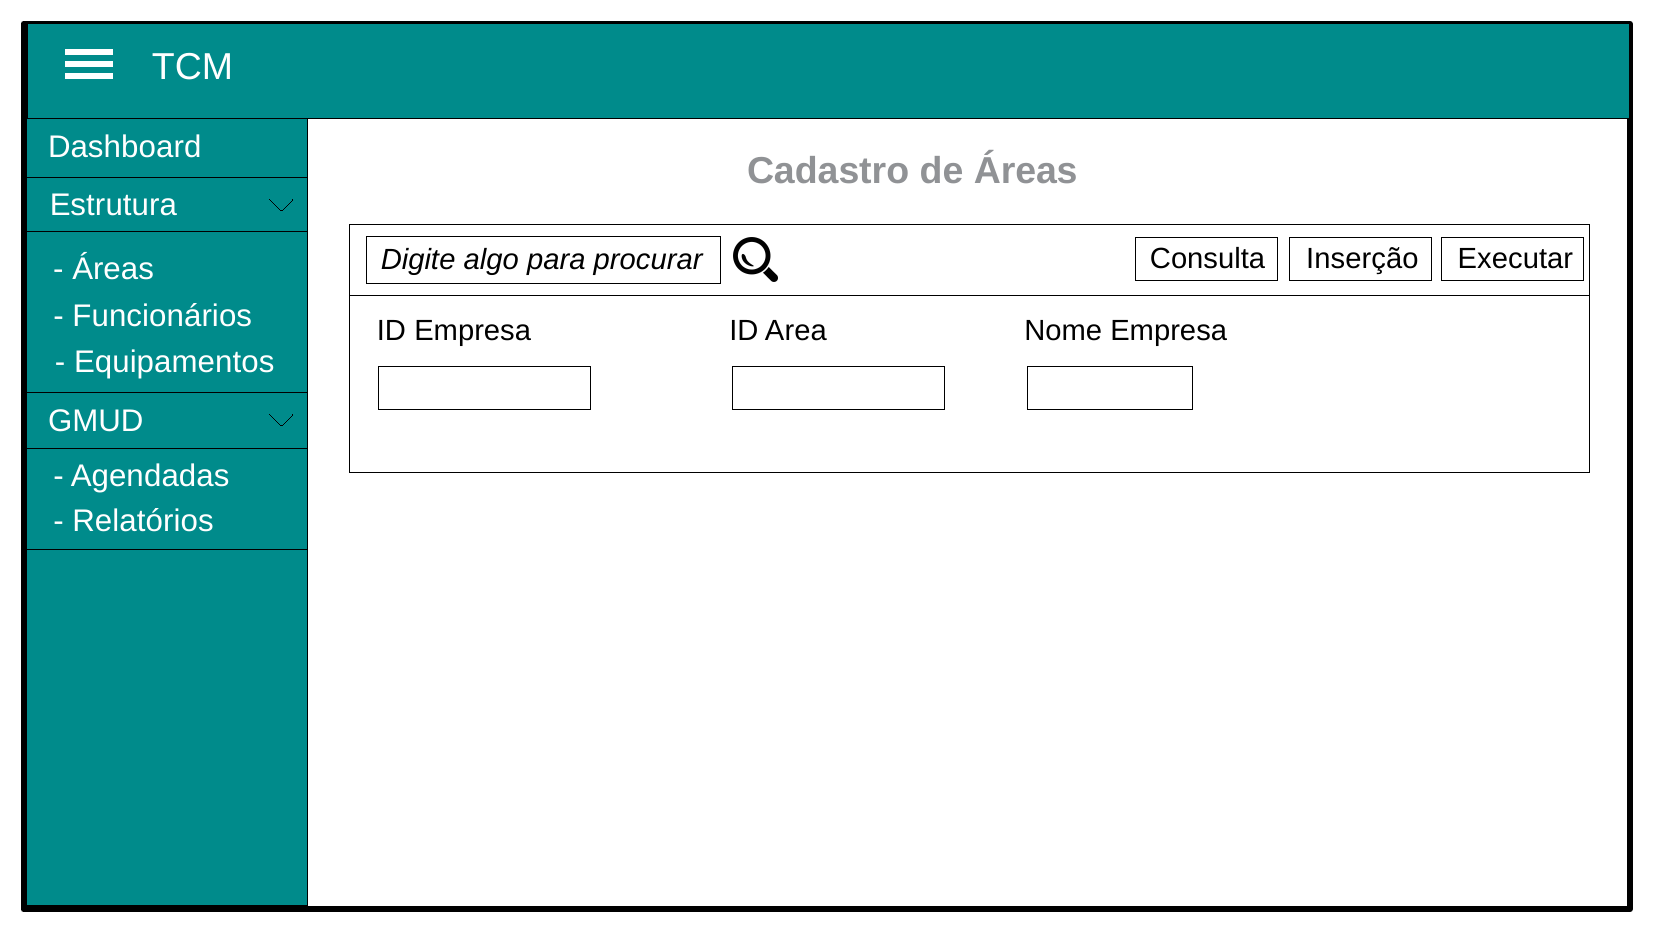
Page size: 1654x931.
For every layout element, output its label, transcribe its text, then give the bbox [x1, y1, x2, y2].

text_box ID Empresa [362, 307, 601, 355]
text_box Inserção [1291, 234, 1434, 283]
text_box Cadastro de Áreas [732, 141, 1545, 241]
text_box - Funcionários [38, 290, 268, 341]
text_box [26, 232, 308, 392]
text_box Executar [1443, 234, 1589, 283]
text_box [26, 393, 308, 448]
text_box [26, 178, 308, 231]
text_box [26, 23, 1630, 177]
text_box - Relatórios [38, 495, 237, 580]
text_box ID Area [714, 307, 874, 355]
text_box - Áreas [38, 243, 170, 290]
text_box [26, 550, 308, 906]
text_box Digite algo para procurar [366, 235, 719, 284]
text_box Dashboard [33, 121, 217, 171]
text_box - Agendadas [38, 450, 245, 501]
text_box - Equipamentos [40, 336, 290, 387]
text_box Consulta [1135, 234, 1281, 283]
picture [733, 237, 778, 283]
text_box [26, 449, 308, 549]
text_box GMUD [33, 395, 159, 446]
text_box Estrutura [35, 179, 193, 229]
text_box TCM [137, 37, 249, 95]
text_box Nome Empresa [1009, 307, 1243, 355]
